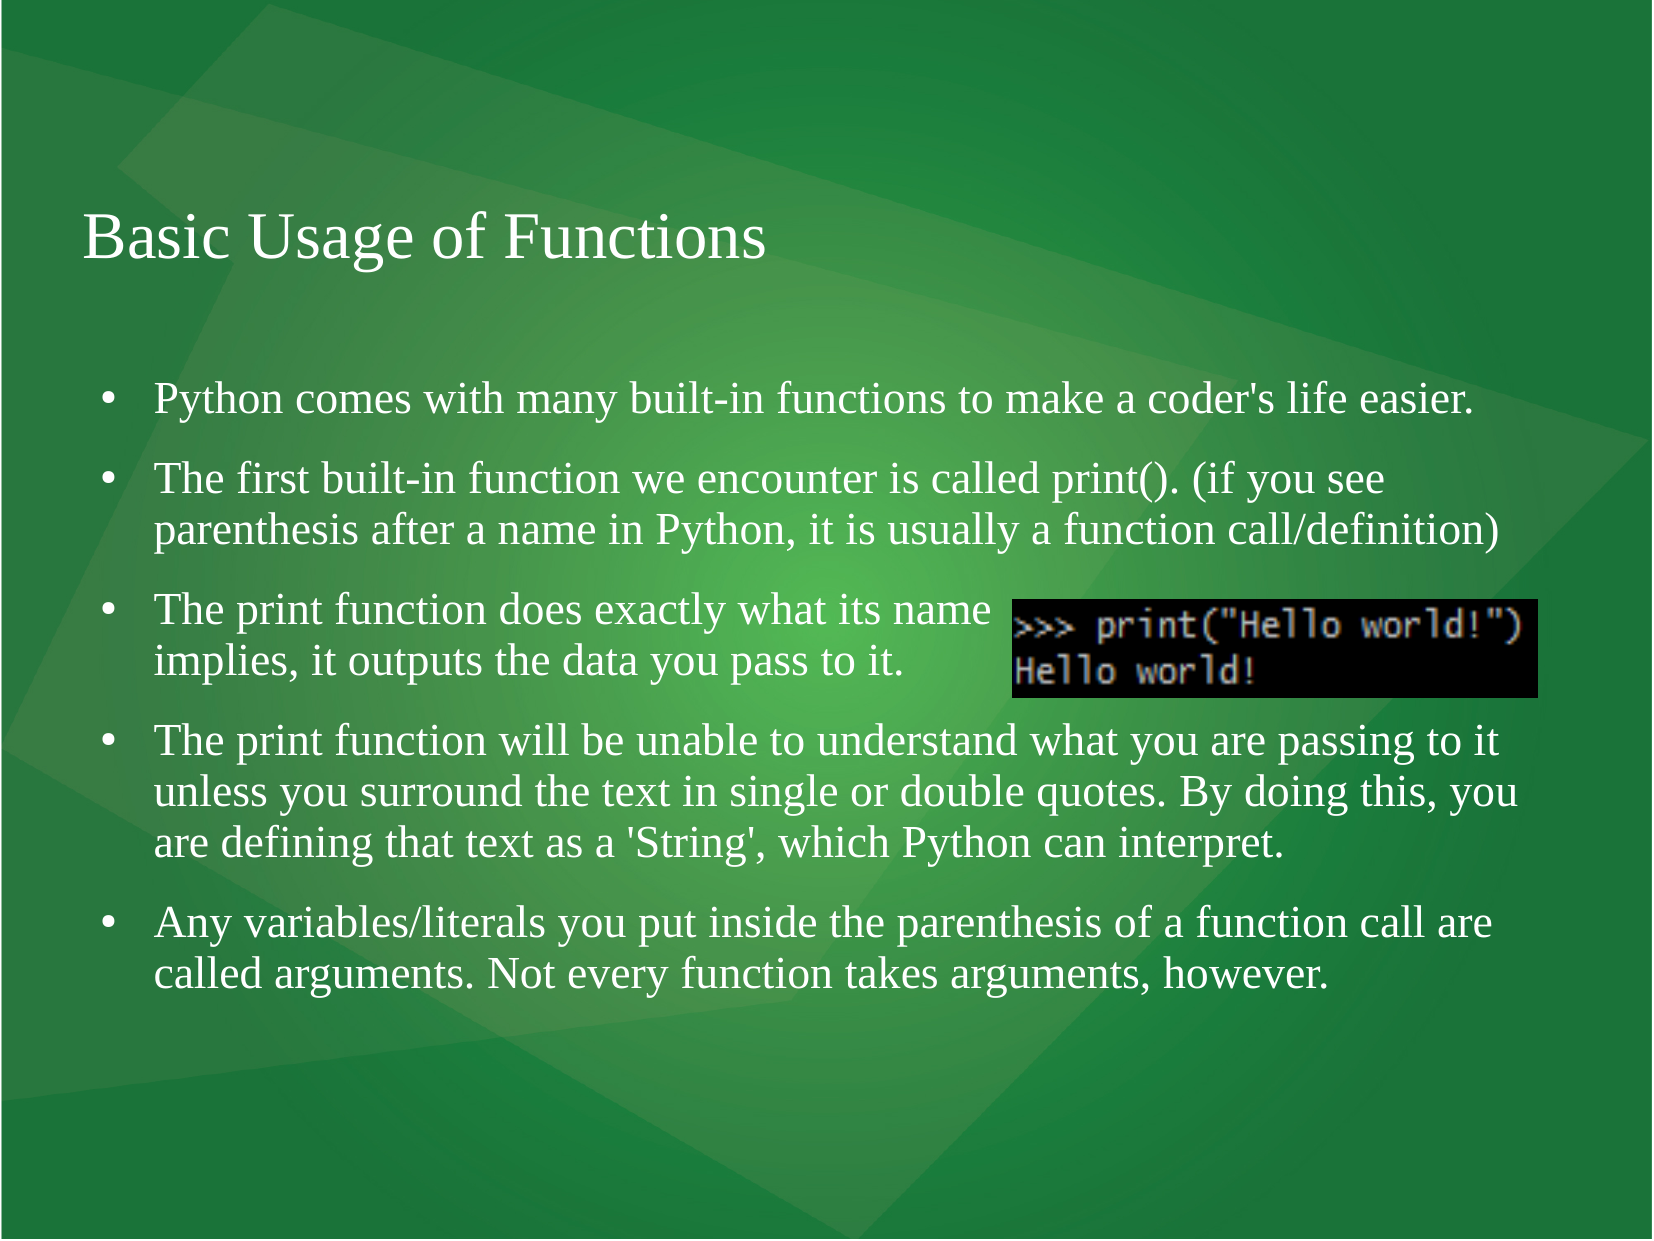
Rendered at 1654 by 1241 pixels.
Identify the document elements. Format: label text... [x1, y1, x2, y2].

picture [0, 0, 1652, 1241]
title Basic Usage of Functions [82, 132, 1571, 340]
list Python comes with many built-in functions to make a coder's life easier. The first built-in function we encounter is called print(). (if you see parenthesis after a name in Python, it is usually a function call/definition) The print function does exactly what its name implies, it outputs the data you pass to it. The print function will be unable to understand what you are passing to it unless you surround the text in single or double quotes. By doing this, you are defining that text as a 'String', which Python can interpret. Any variables/literals you put inside the parenthesis of a function call are called arguments. Not every function takes arguments, however. [82, 372, 1571, 1051]
